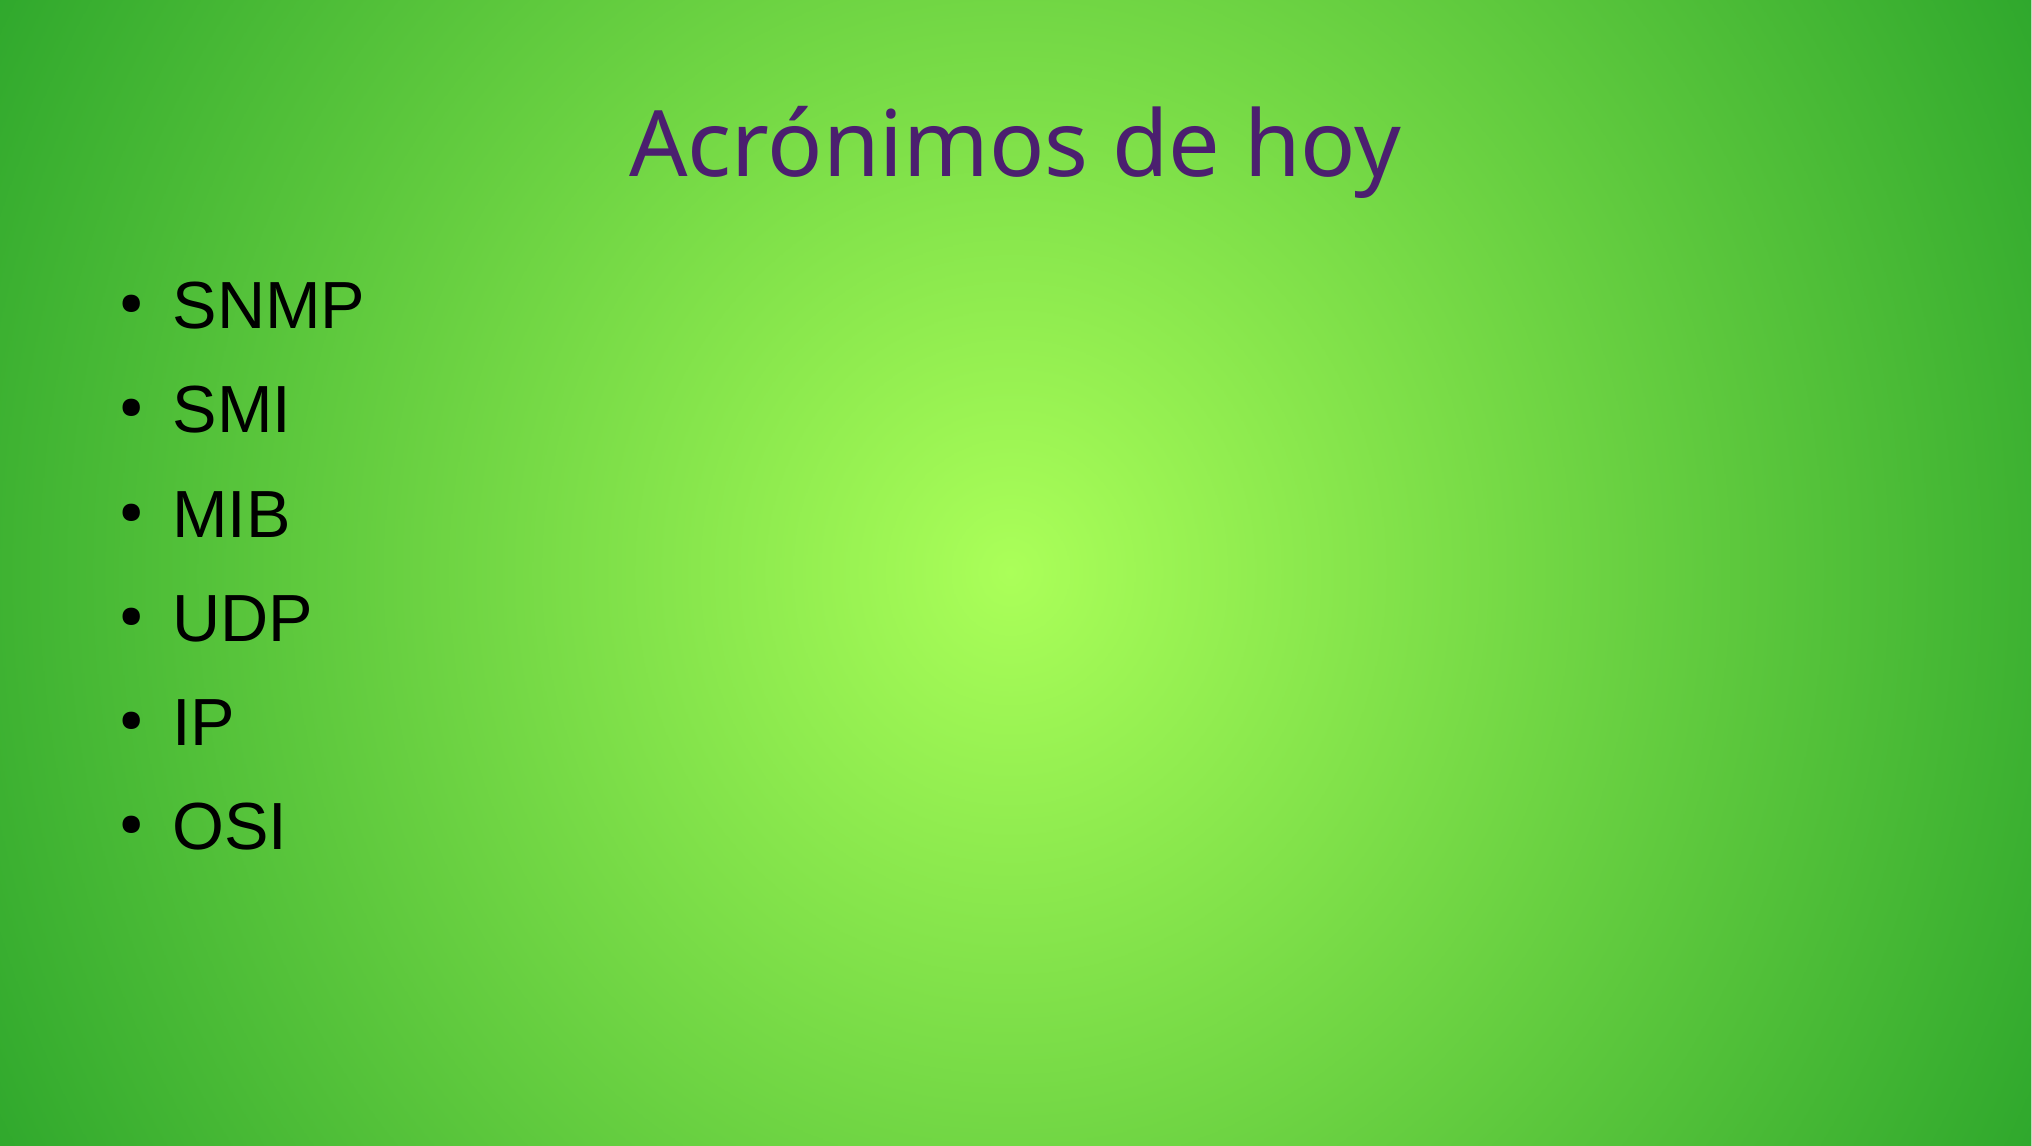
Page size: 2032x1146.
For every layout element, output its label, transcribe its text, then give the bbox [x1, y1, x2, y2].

picture [0, 0, 2032, 1146]
list SNMP SMI MIB UDP IP OSI [101, 268, 1930, 1025]
title Acrónimos de hoy [101, 45, 1930, 237]
